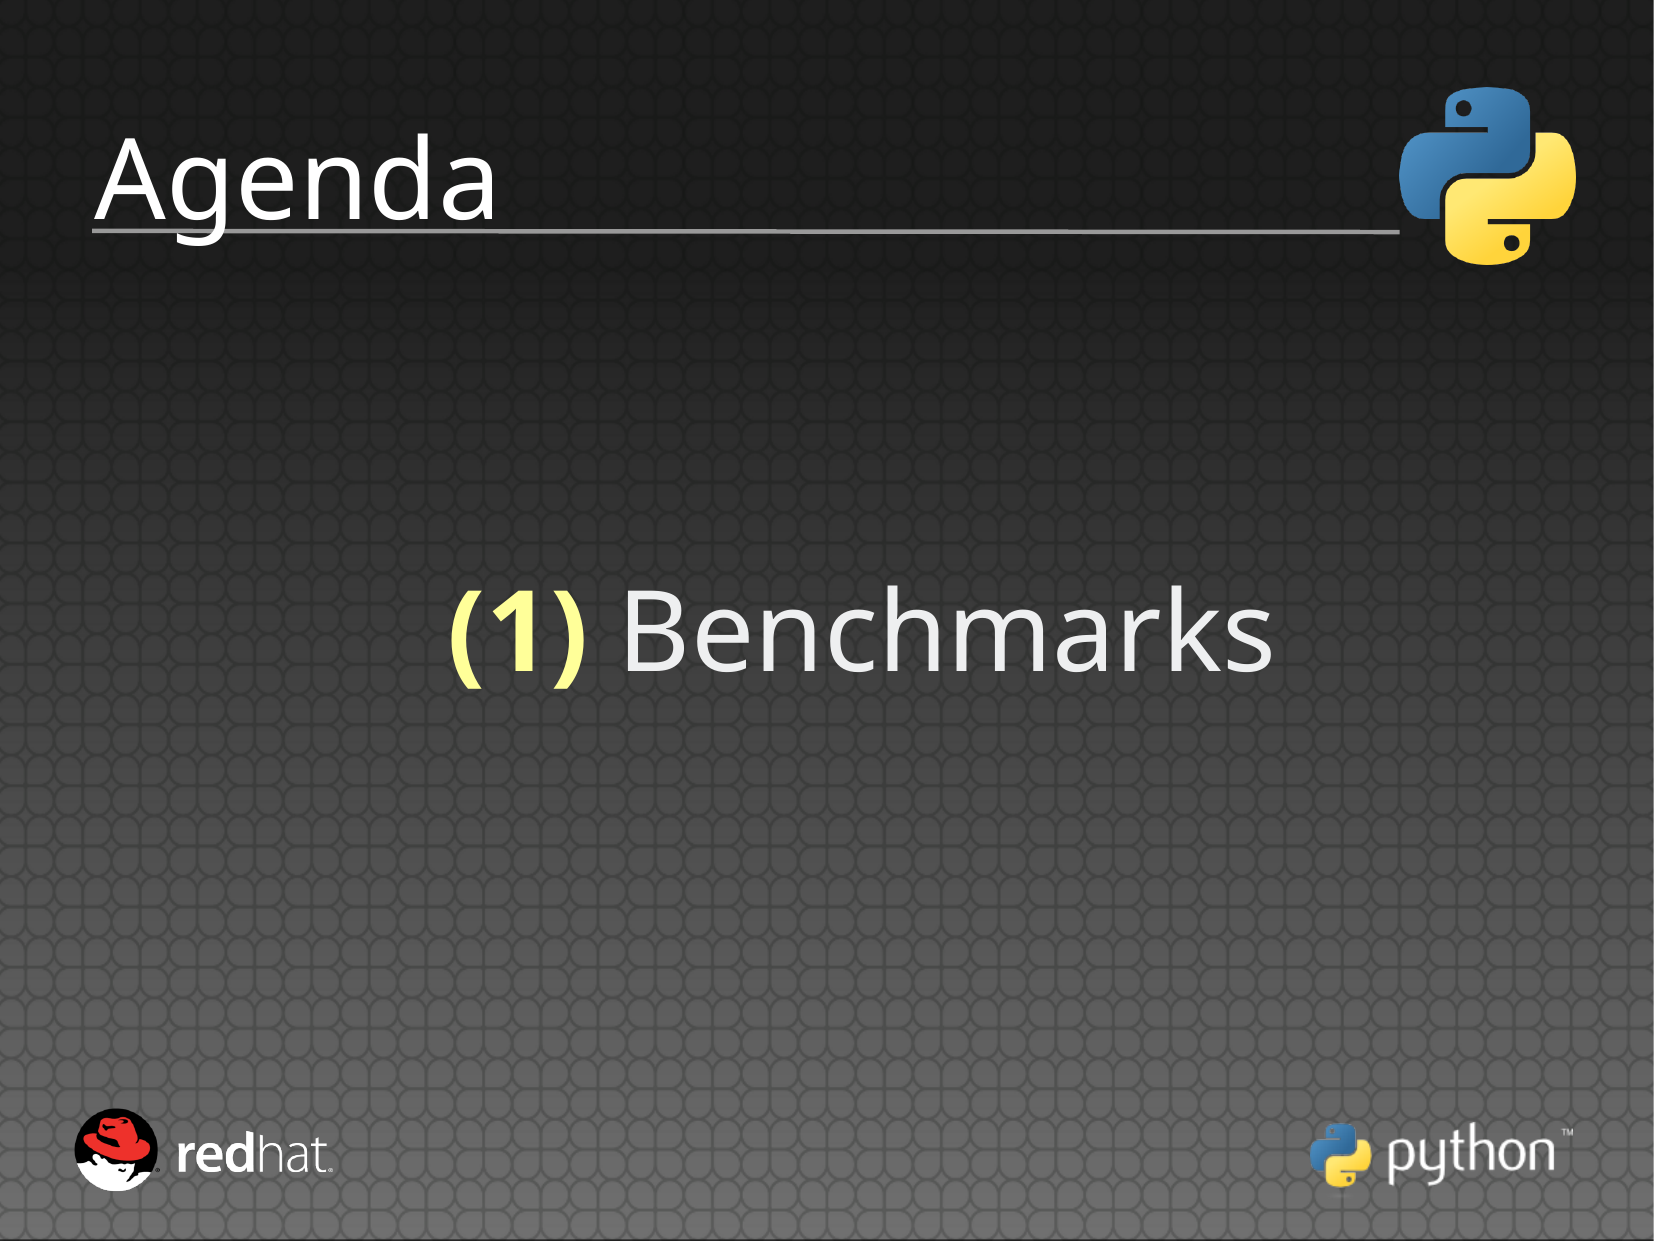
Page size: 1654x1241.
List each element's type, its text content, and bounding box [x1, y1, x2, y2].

list (1) Benchmarks [82, 551, 1571, 1130]
picture [0, 0, 1654, 1241]
title Agenda [94, 100, 1426, 251]
